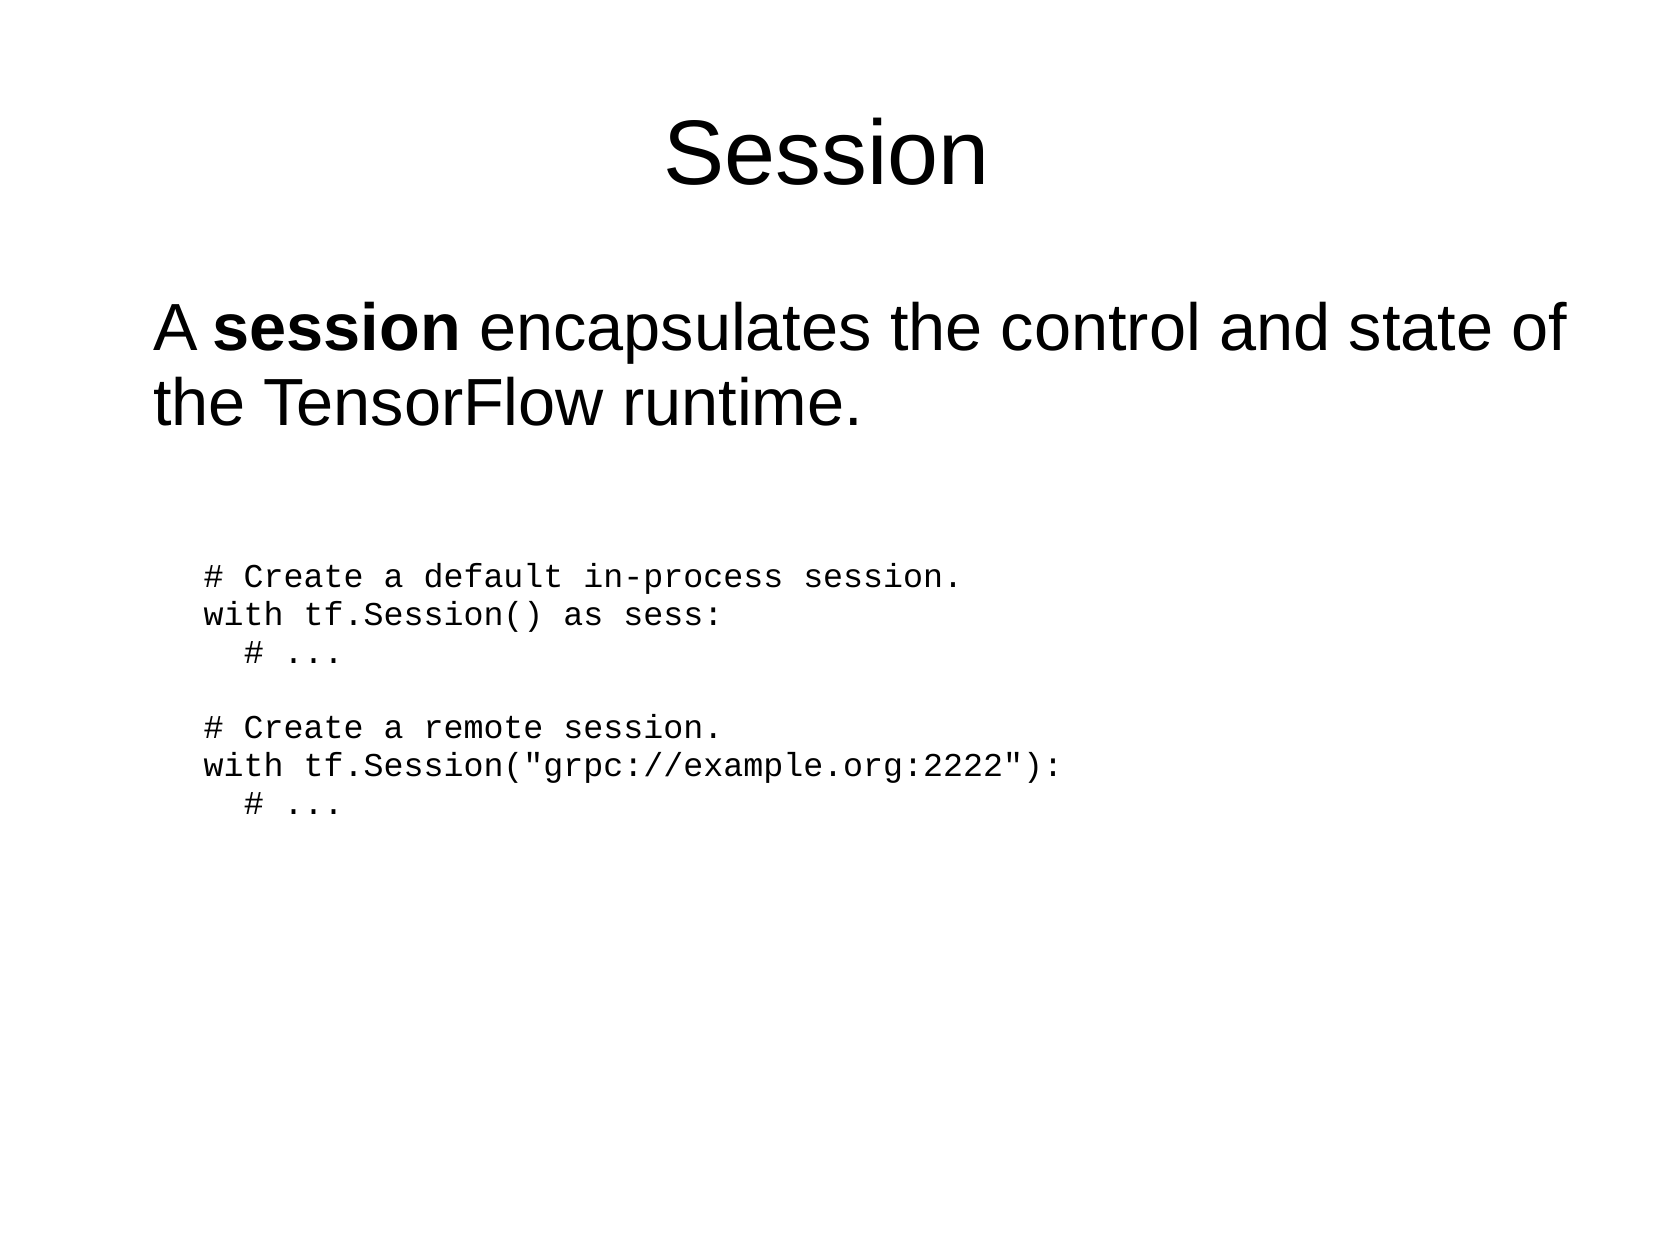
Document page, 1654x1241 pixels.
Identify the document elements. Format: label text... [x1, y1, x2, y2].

list A session encapsulates the control and state of the TensorFlow runtime. [82, 290, 1571, 1010]
title Session [82, 49, 1571, 257]
